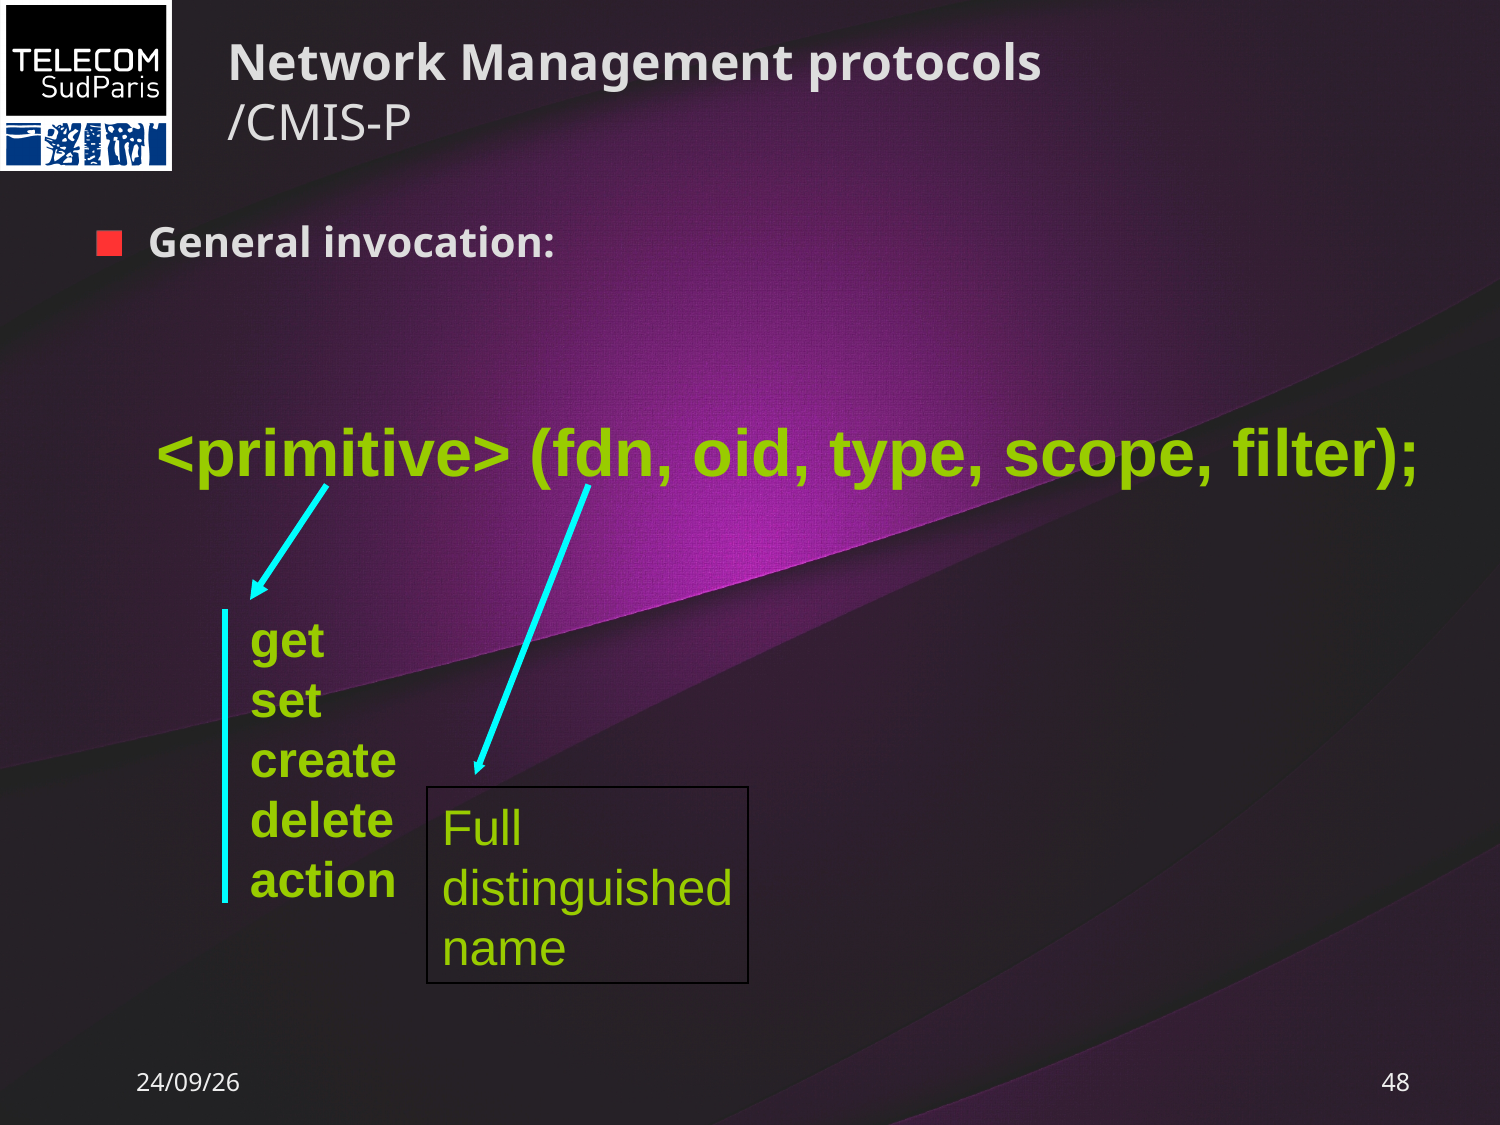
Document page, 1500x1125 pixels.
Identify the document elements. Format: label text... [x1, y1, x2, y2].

text_box get set create delete action [235, 599, 412, 916]
text_box <primitive> (fdn, oid, type, scope, filter); [141, 402, 1439, 498]
title Network Management protocols /CMIS-P [212, 30, 1406, 150]
list General invocation: [76, 207, 1427, 977]
picture [0, 0, 1500, 1125]
text_box Full distinguished name [427, 787, 749, 983]
